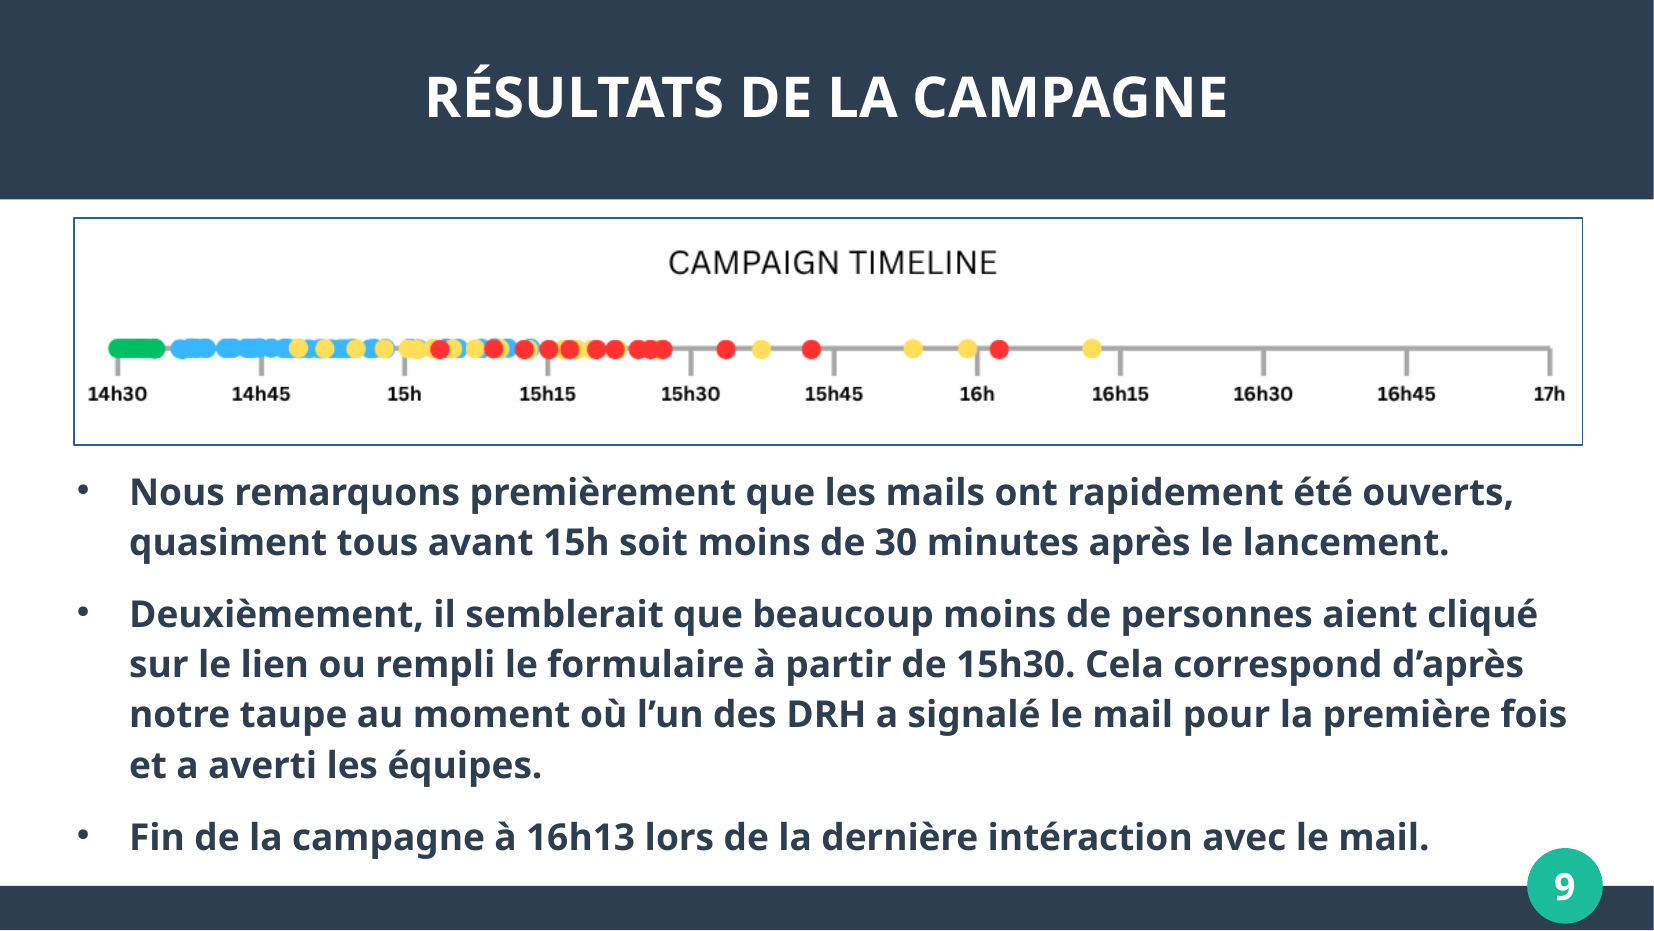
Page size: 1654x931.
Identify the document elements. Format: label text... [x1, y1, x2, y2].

list Nous remarquons premièrement que les mails ont rapidement été ouverts, quasiment tous avant 15h soit moins de 30 minutes après le lancement. Deuxièmement, il semblerait que beaucoup moins de personnes aient cliqué sur le lien ou rempli le formulaire à partir de 15h30. Cela correspond d’après notre taupe au moment où l’un des DRH a signalé le mail pour la première fois et a averti les équipes. Fin de la campagne à 16h13 lors de la dernière intéraction avec le mail. [59, 393, 1595, 863]
title RÉSULTATS DE LA CAMPAGNE [59, 37, 1595, 155]
picture [75, 219, 1582, 445]
